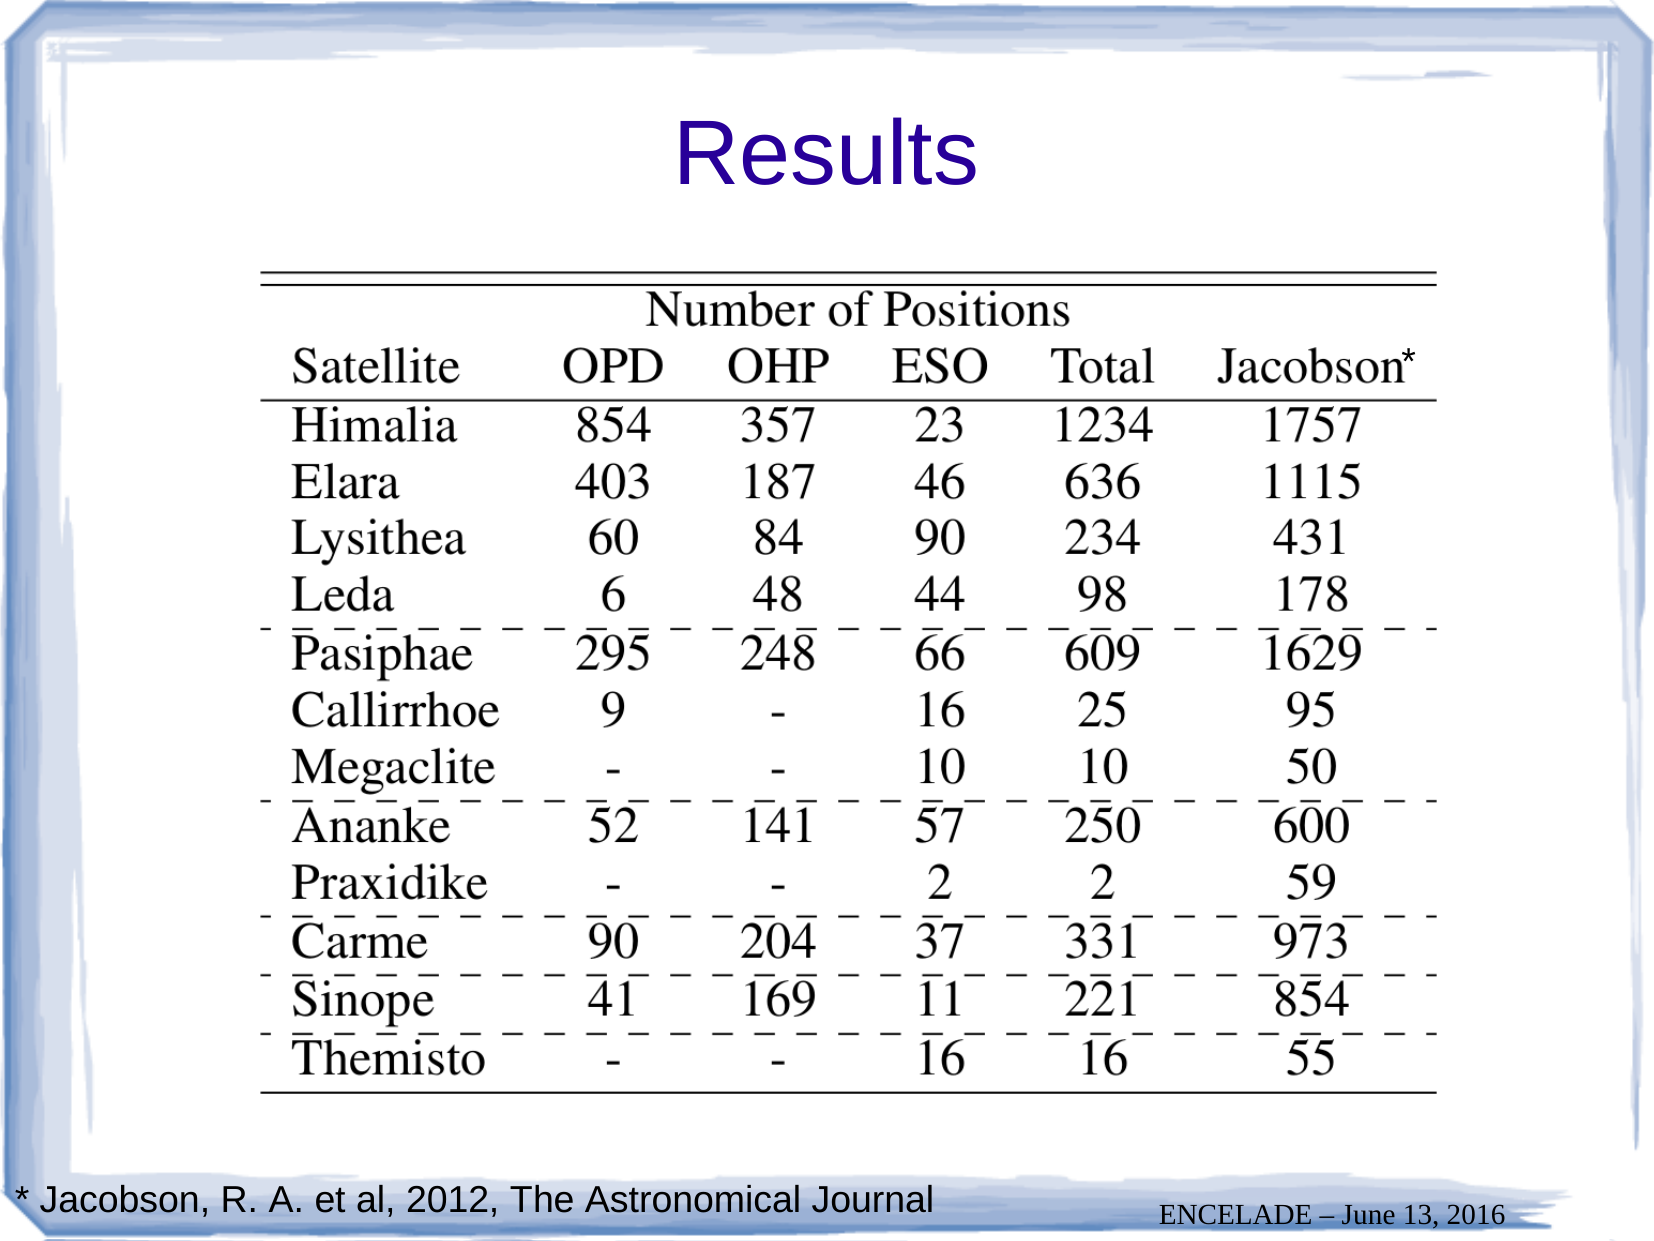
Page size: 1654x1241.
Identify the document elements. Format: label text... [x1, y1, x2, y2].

picture [0, 0, 1654, 1241]
text_box * Jacobson, R. A. et al, 2012, The Astronomical Journal [0, 1169, 1052, 1227]
text_box * [1386, 333, 1431, 391]
title Results [82, 49, 1571, 257]
